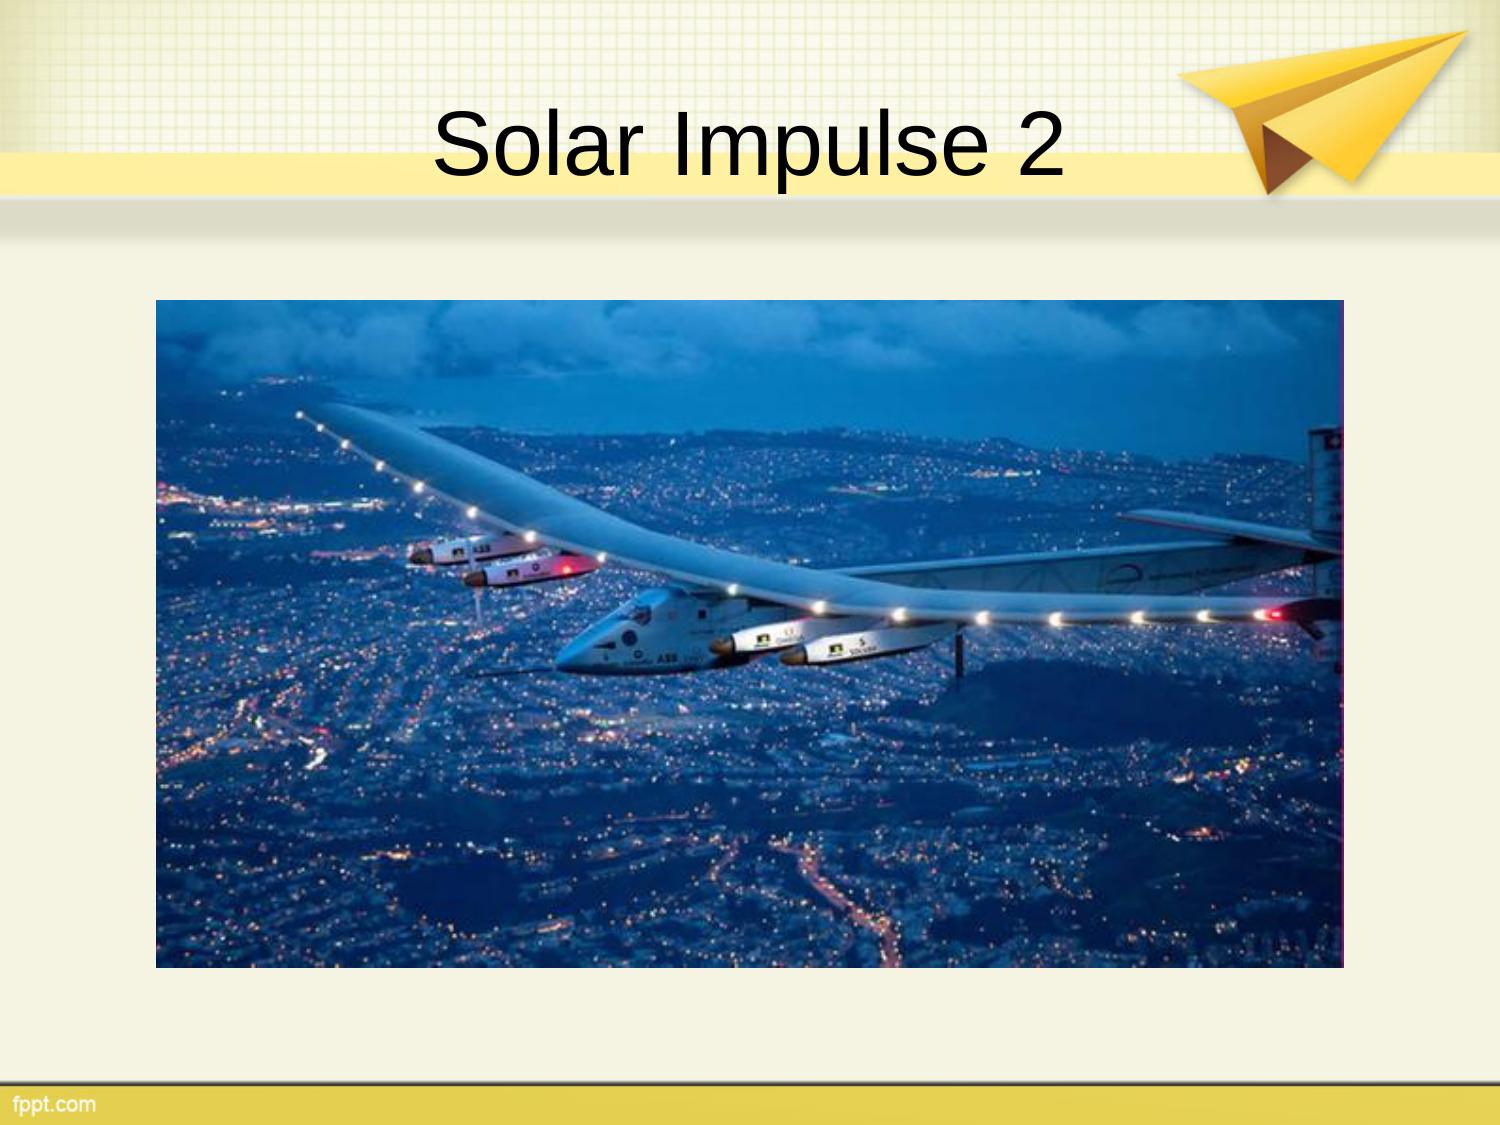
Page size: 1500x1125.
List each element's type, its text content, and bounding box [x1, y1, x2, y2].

picture [0, 0, 1500, 1125]
title Solar Impulse 2 [75, 45, 1426, 233]
